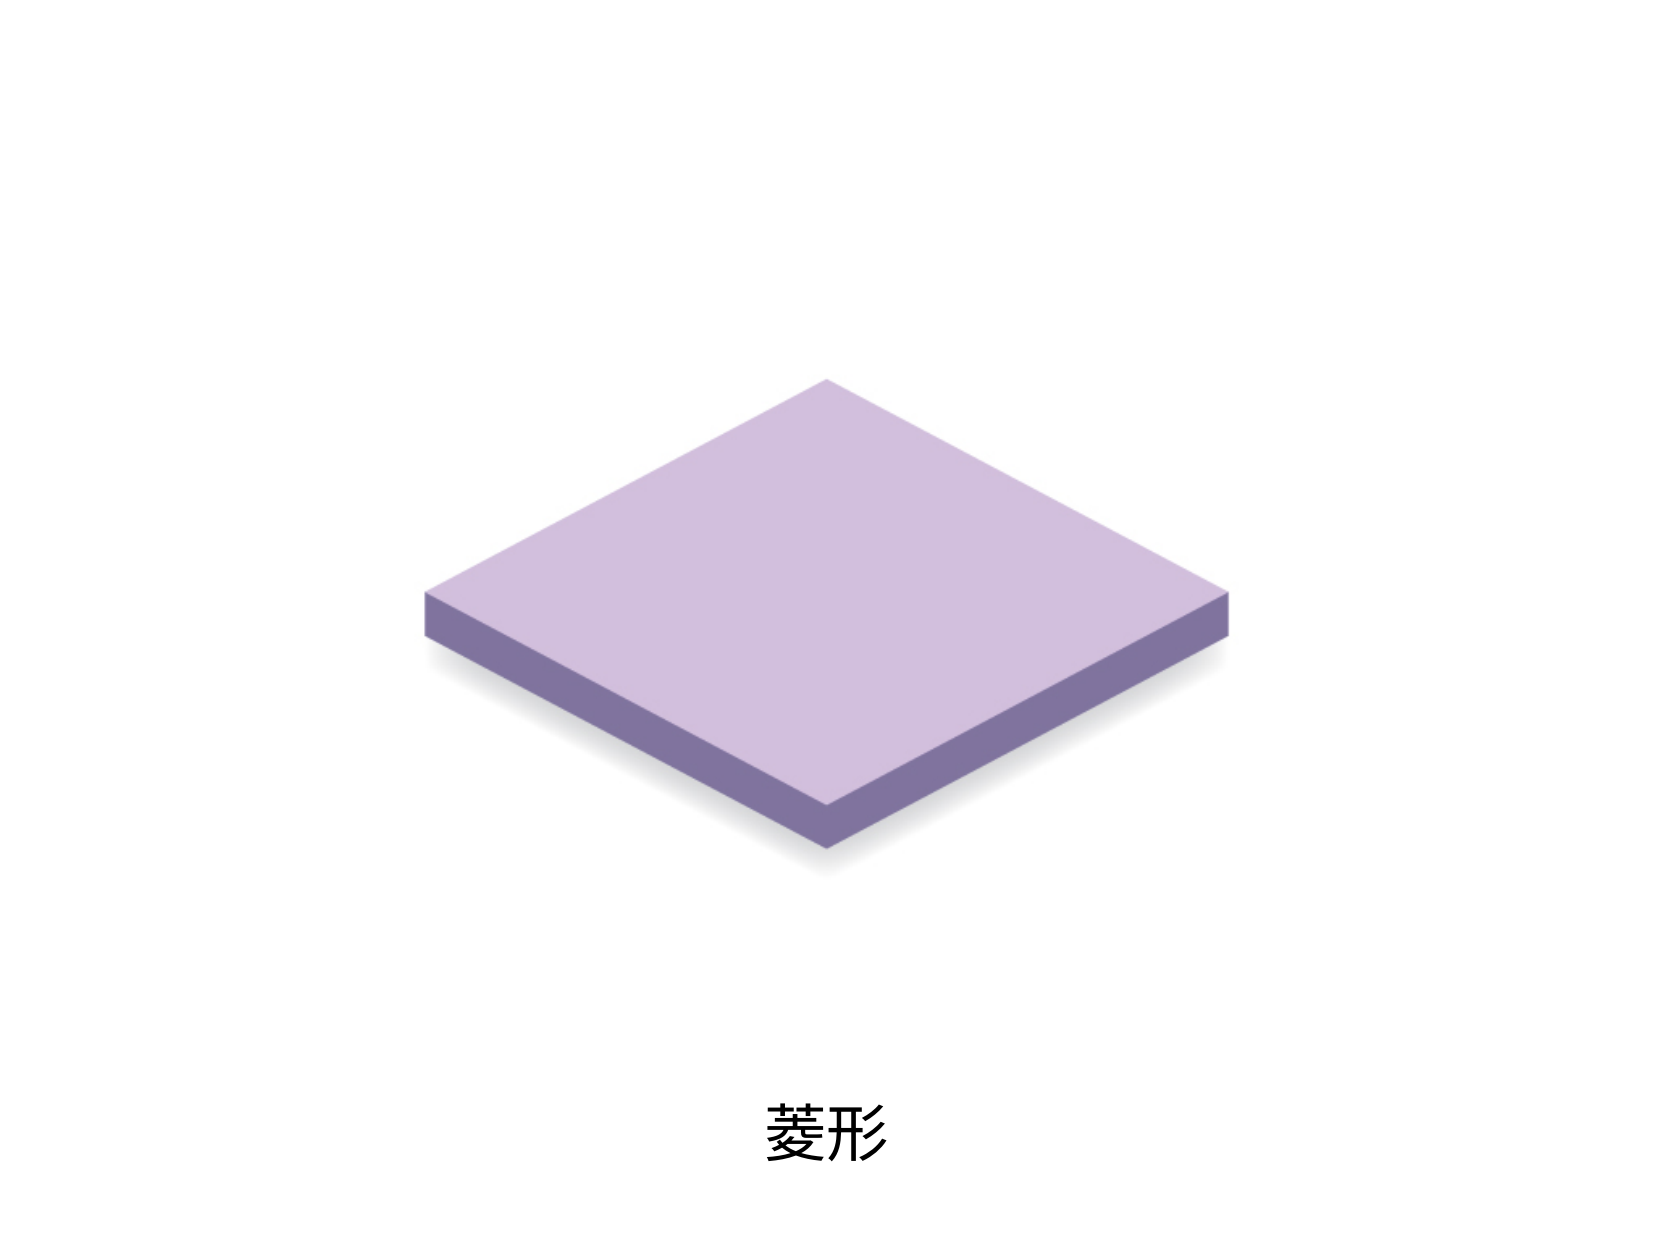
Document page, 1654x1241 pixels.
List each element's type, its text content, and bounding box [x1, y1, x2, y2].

picture [0, 0, 1654, 1241]
title 菱形 [82, 1025, 1571, 1233]
